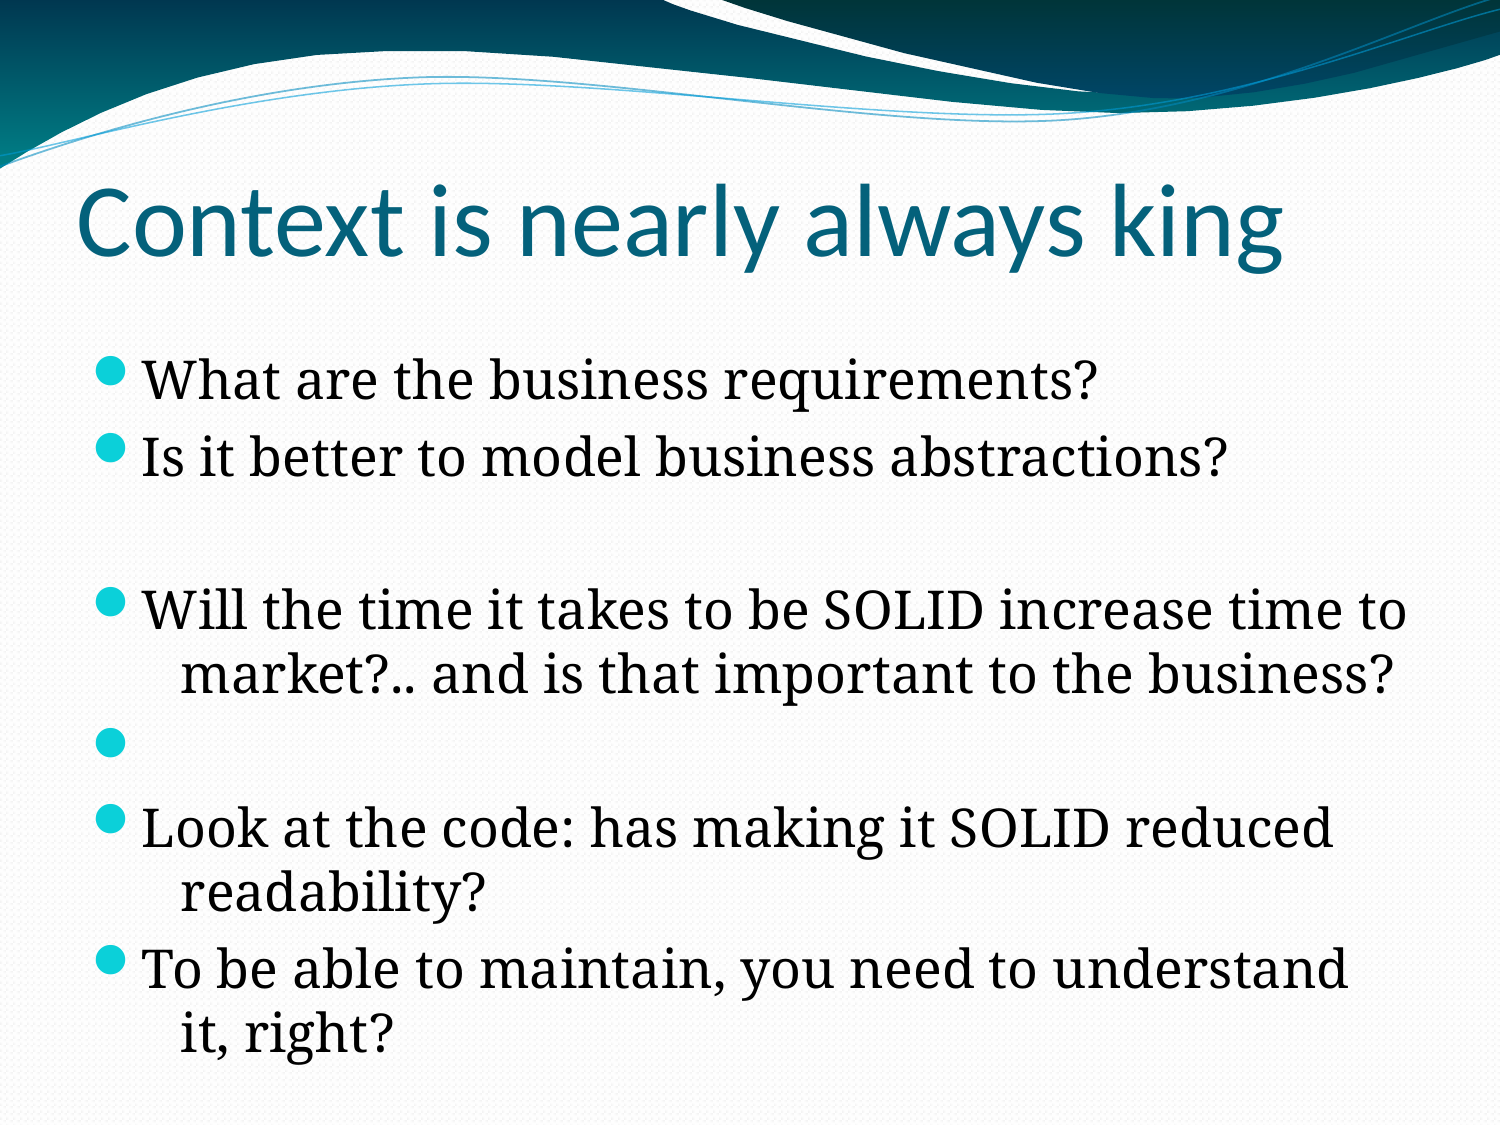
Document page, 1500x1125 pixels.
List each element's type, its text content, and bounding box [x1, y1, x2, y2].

list What are the business requirements? Is it better to model business abstractions? Will the time it takes to be SOLID increase time to market?.. and is that important to the business? Look at the code: has making it SOLID reduced readability? To be able to maintain, you need to understand it, right? [76, 338, 1427, 1095]
title Context is nearly always king [76, 90, 1427, 278]
